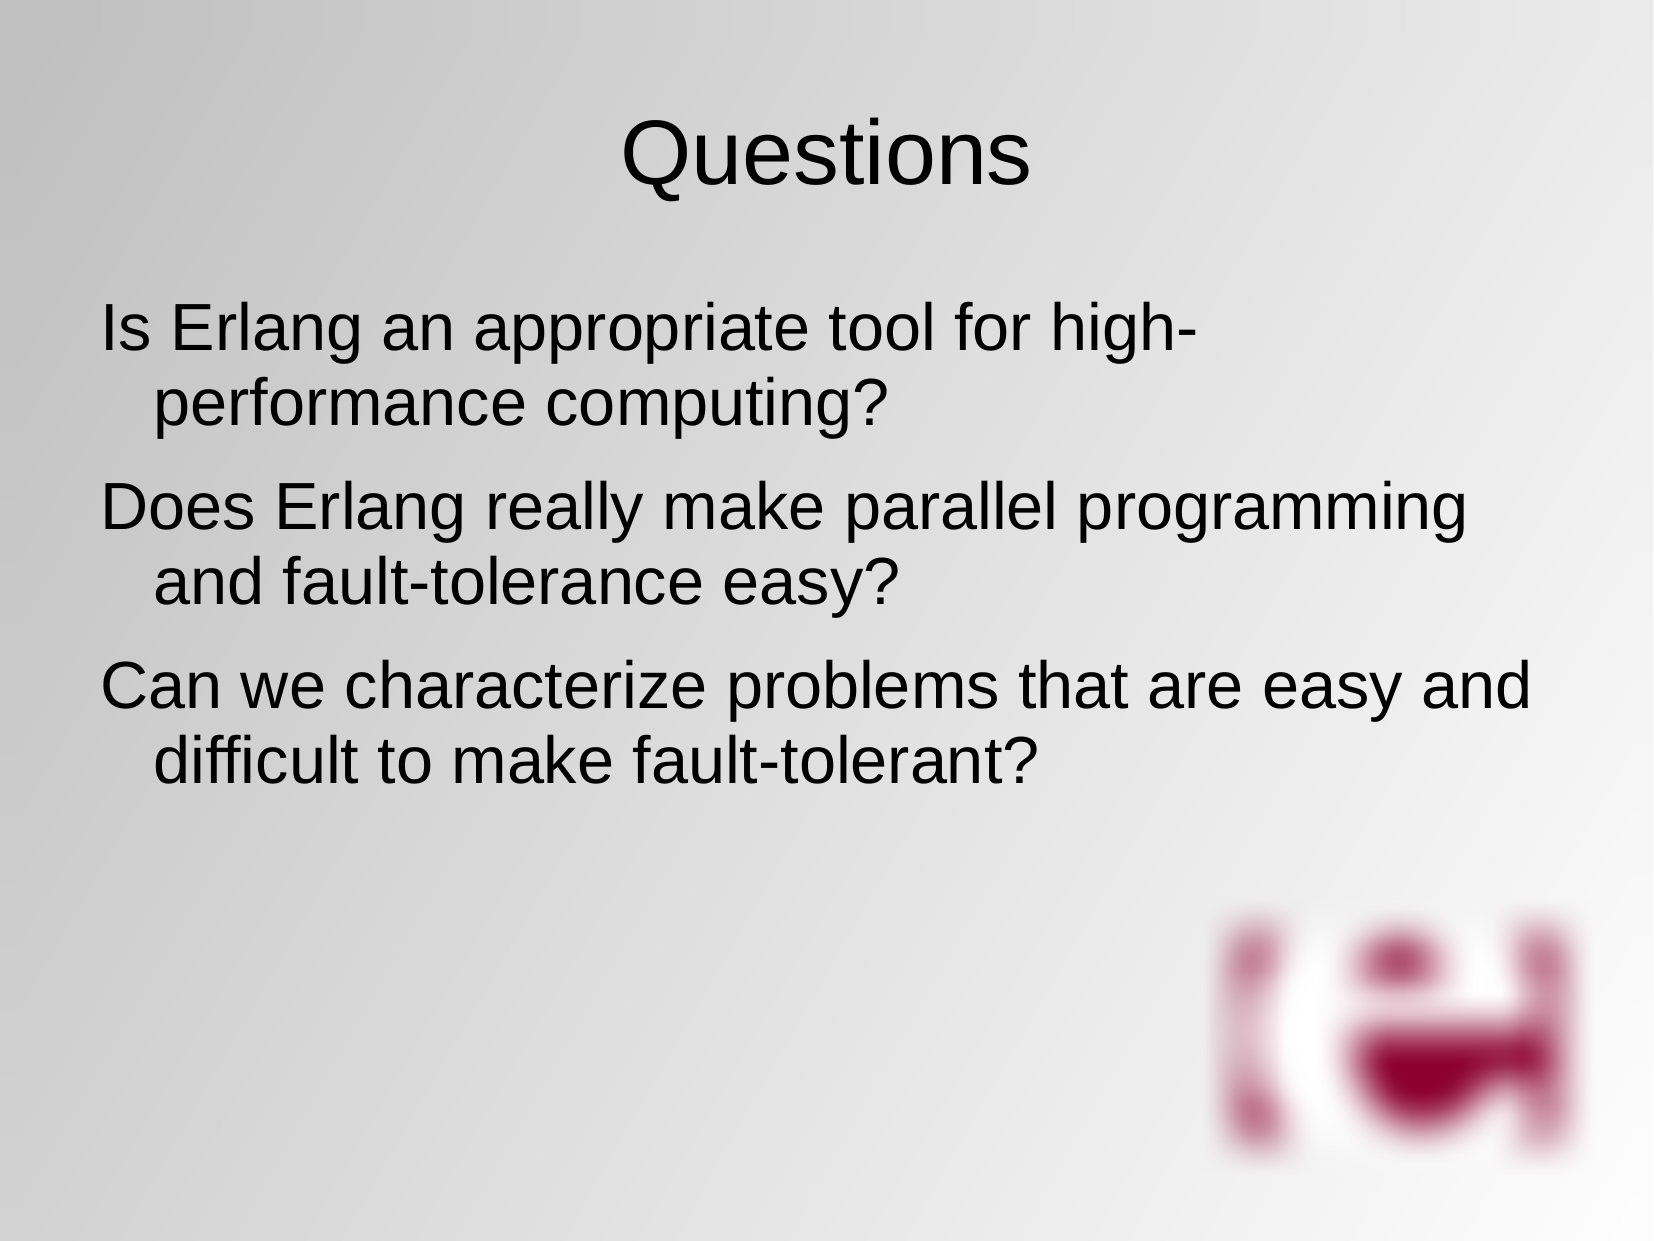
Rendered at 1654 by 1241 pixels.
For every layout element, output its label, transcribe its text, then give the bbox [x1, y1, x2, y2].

picture [0, 0, 1654, 1241]
list Is Erlang an appropriate tool for high-performance computing? Does Erlang really make parallel programming and fault-tolerance easy? Can we characterize problems that are easy and difficult to make fault-tolerant? [82, 290, 1571, 1094]
title Questions [82, 56, 1571, 250]
